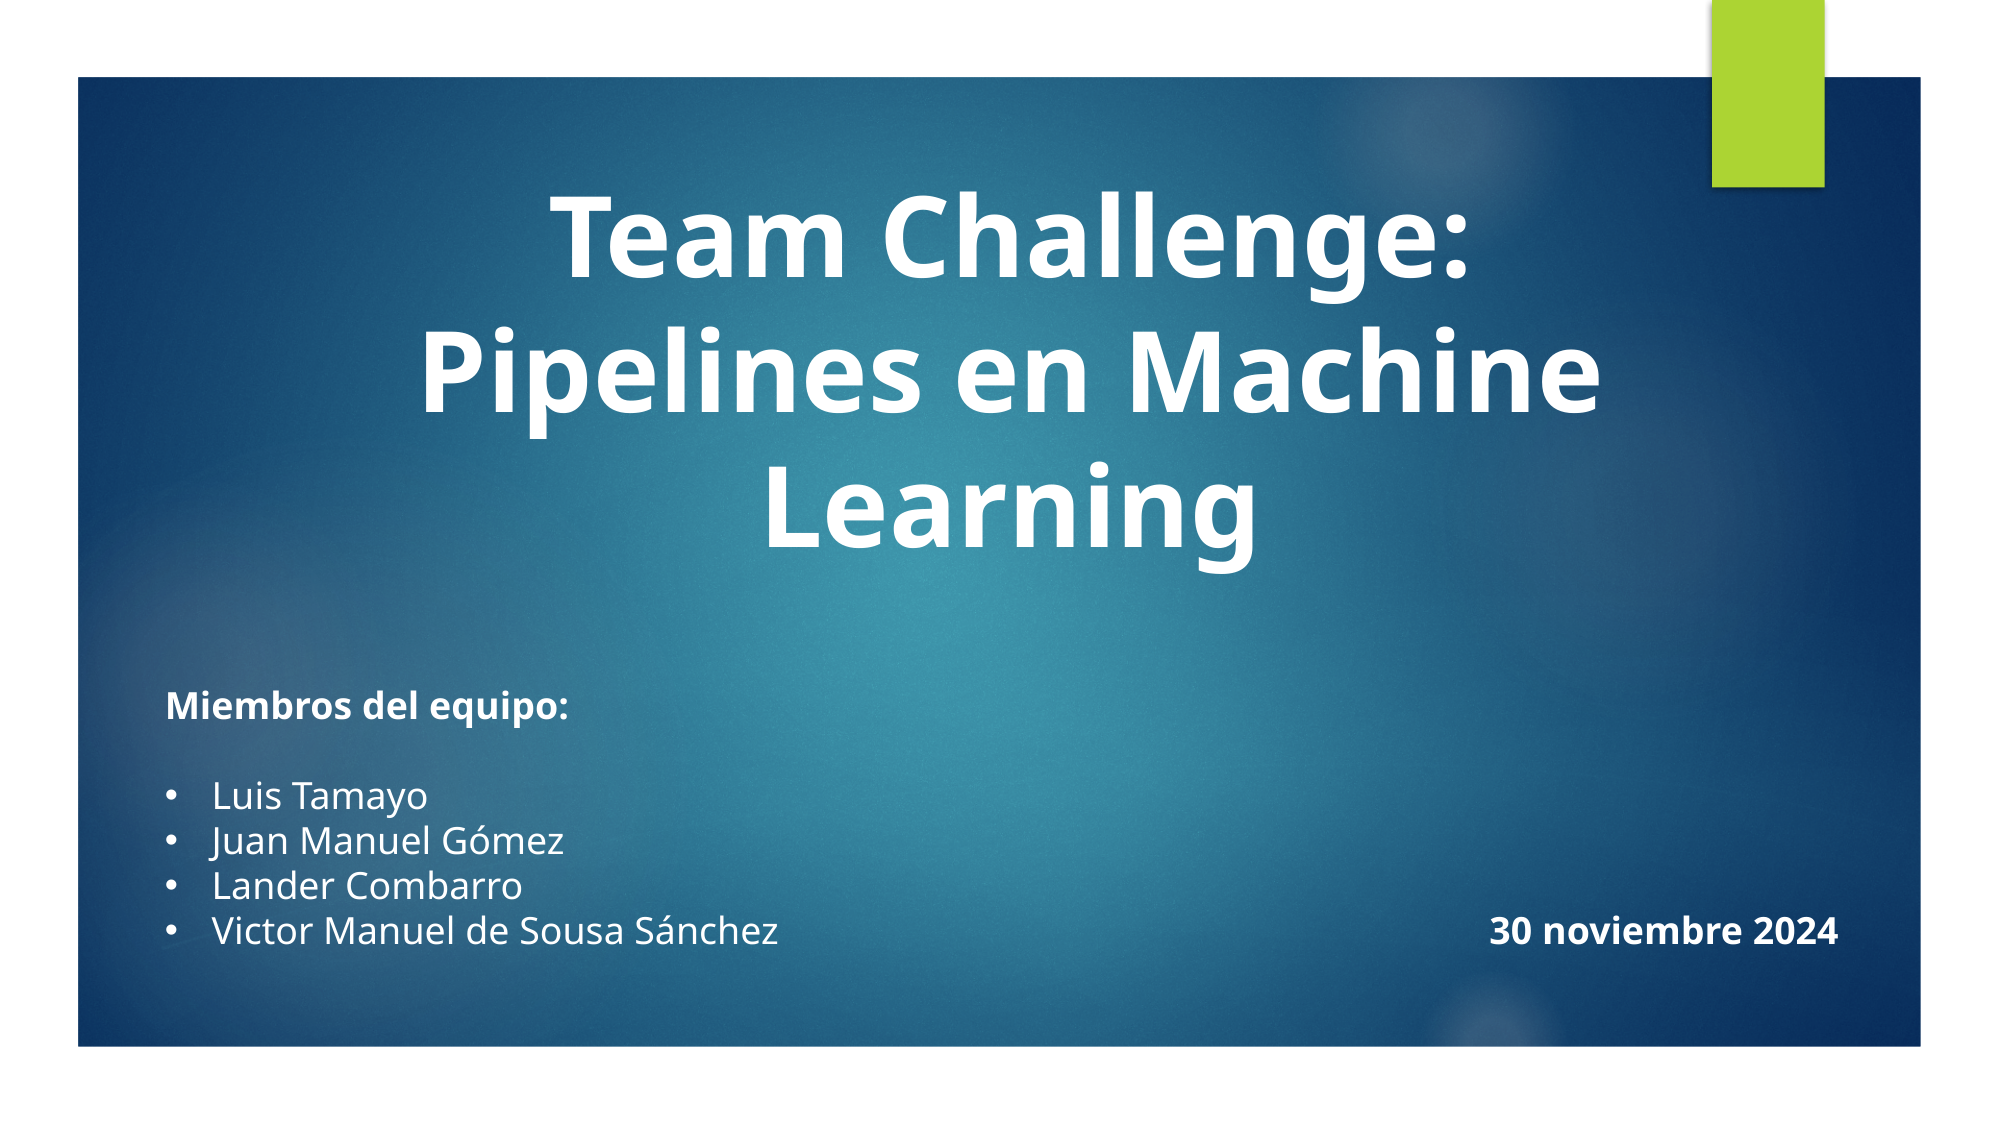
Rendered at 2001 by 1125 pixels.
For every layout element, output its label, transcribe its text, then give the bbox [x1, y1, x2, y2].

text_box Miembros del equipo: Luis Tamayo Juan Manuel Gómez Lander Combarro Victor Manuel de Sousa Sánchez [150, 674, 967, 960]
text_box 30 noviembre 2024 [1474, 899, 1925, 960]
picture [79, 78, 1920, 1046]
title Team Challenge: Pipelines en Machine Learning [377, 130, 1644, 741]
